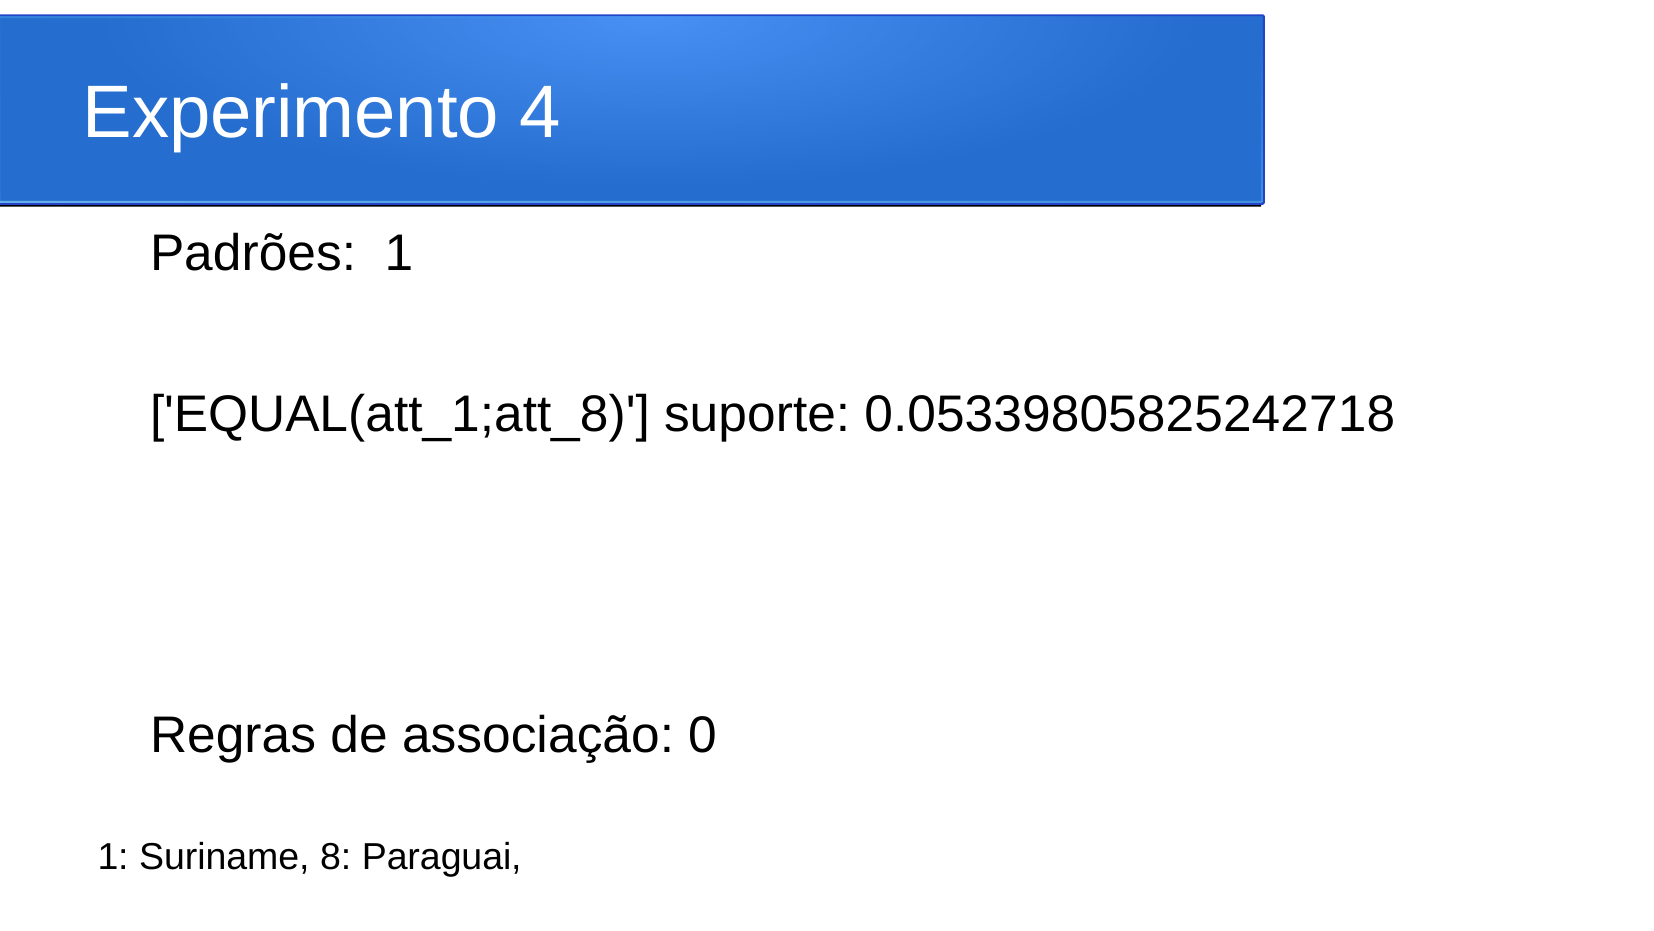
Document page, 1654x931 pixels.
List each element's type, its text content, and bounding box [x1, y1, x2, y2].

list Padrões: 1 ['EQUAL(att_1;att_8)'] suporte: 0.05339805825242718 Regras de associação: 0 [82, 224, 1571, 764]
text_box 1: Suriname, 8: Paraguai, [82, 827, 1523, 931]
title Experimento 4 [82, 35, 1235, 189]
